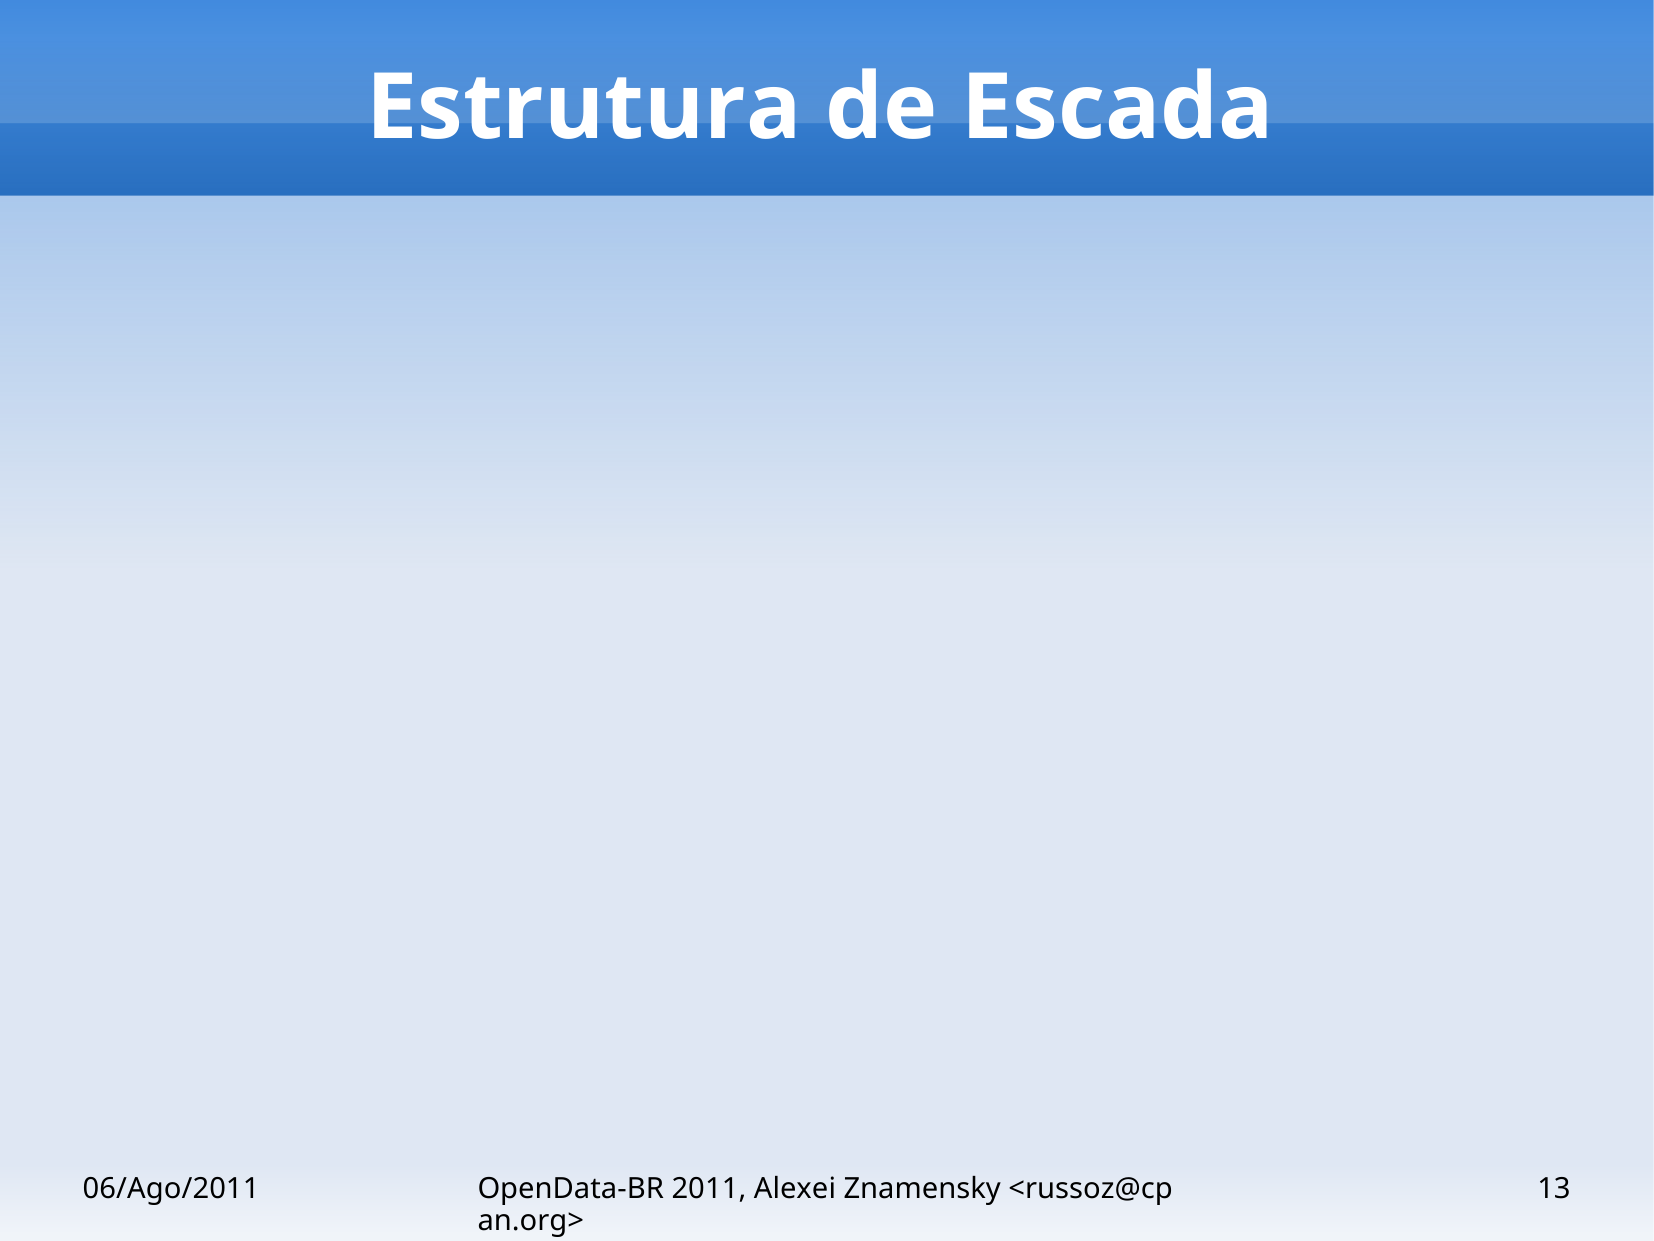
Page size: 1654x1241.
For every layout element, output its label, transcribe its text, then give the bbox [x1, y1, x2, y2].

title Estrutura de Escada [76, 0, 1565, 208]
picture [0, 0, 1654, 1241]
